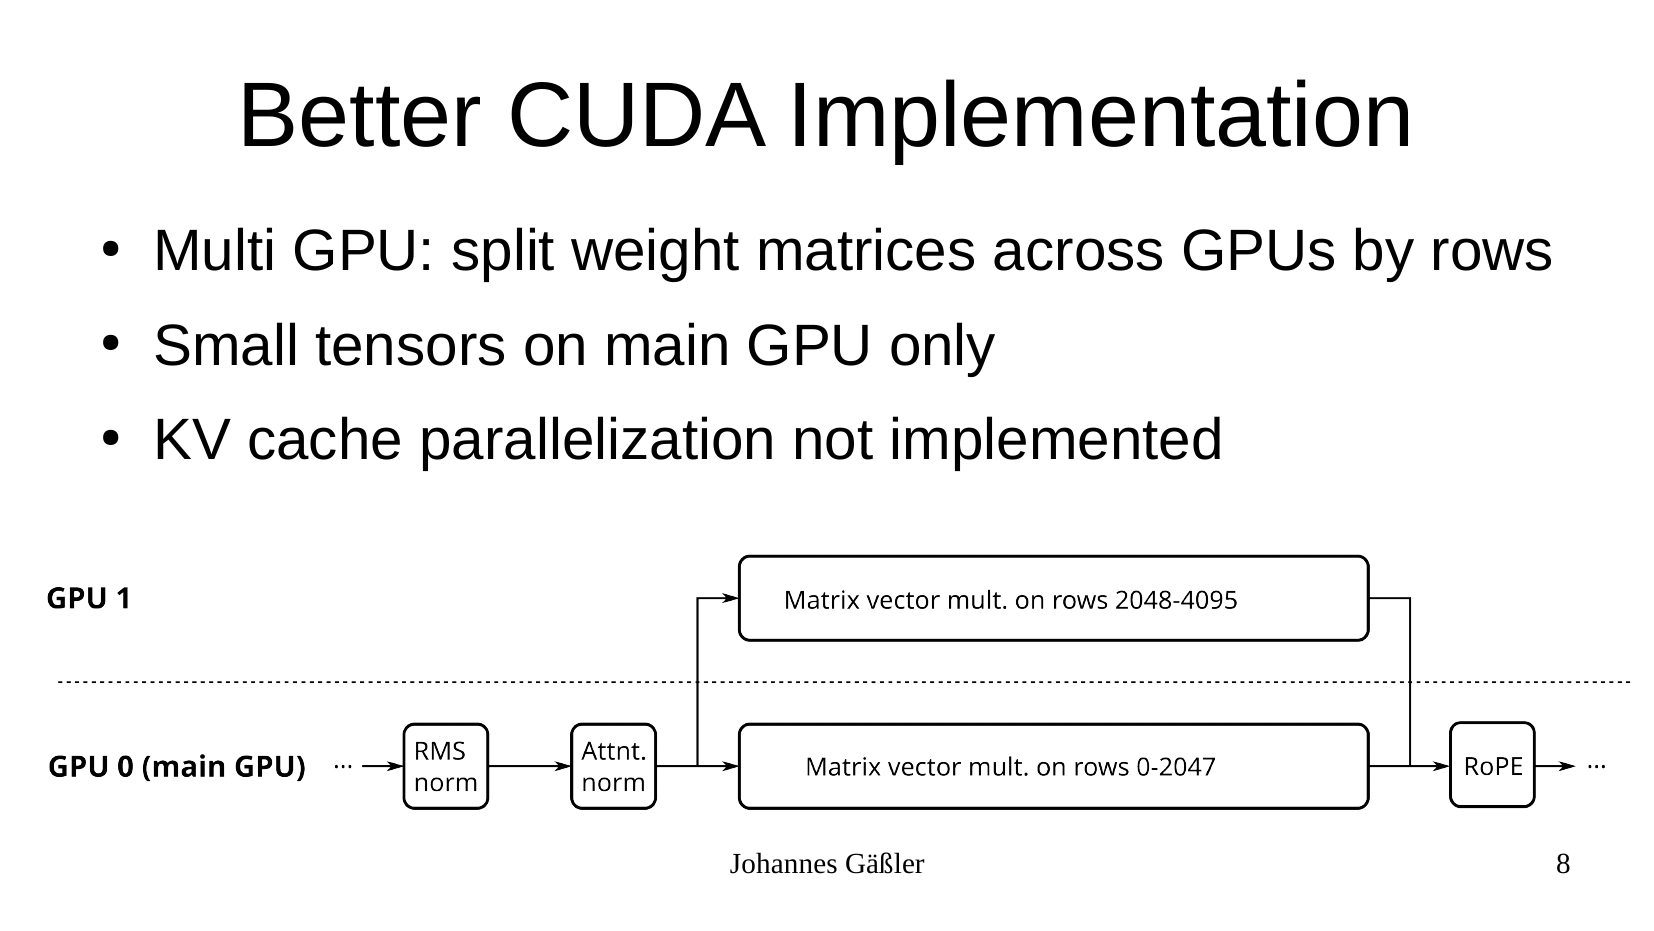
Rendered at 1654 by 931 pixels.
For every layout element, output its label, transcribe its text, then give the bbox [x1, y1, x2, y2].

list Multi GPU: split weight matrices across GPUs by rows Small tensors on main GPU only KV cache parallelization not implemented [82, 217, 1571, 514]
title Better CUDA Implementation [82, 37, 1571, 193]
picture [37, 514, 1651, 850]
